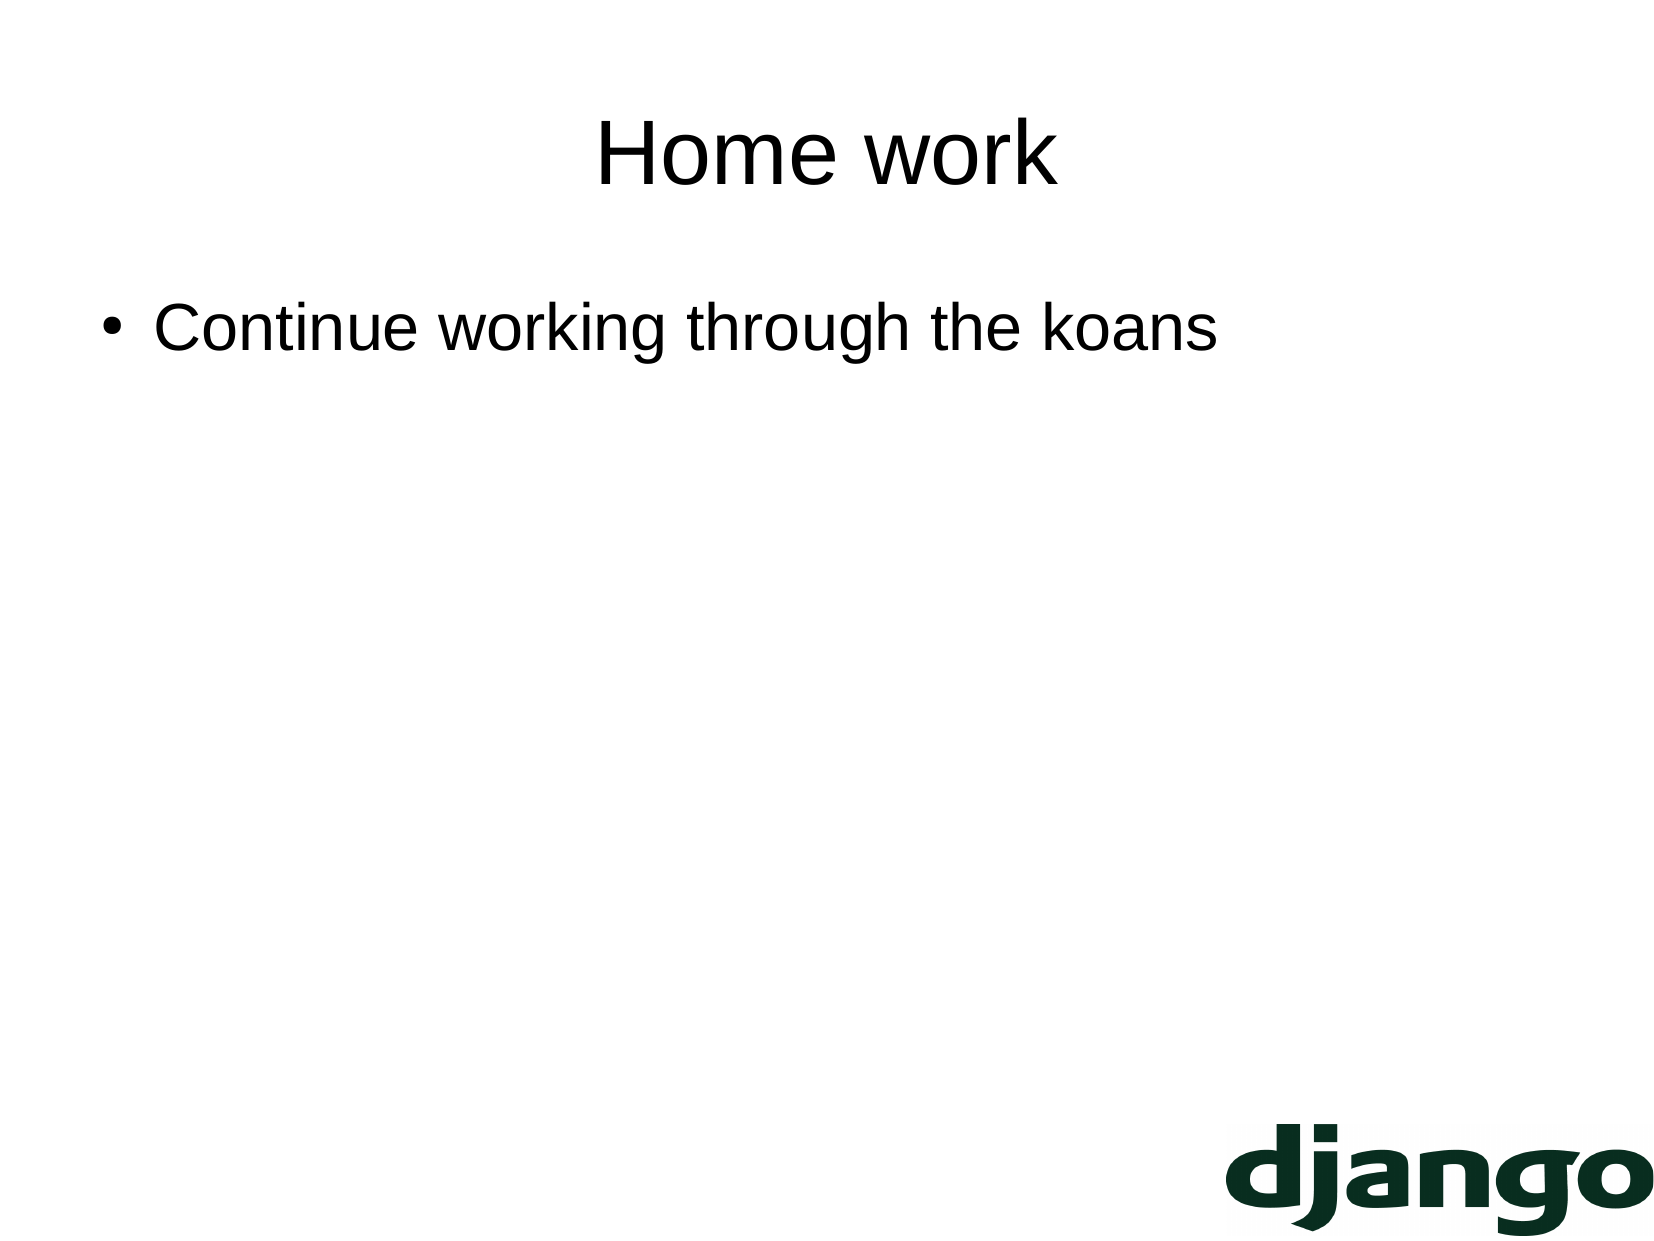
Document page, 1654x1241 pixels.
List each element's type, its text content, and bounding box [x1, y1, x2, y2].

picture [1226, 1124, 1654, 1236]
list Continue working through the koans [82, 290, 1571, 1109]
title Home work [82, 49, 1571, 257]
